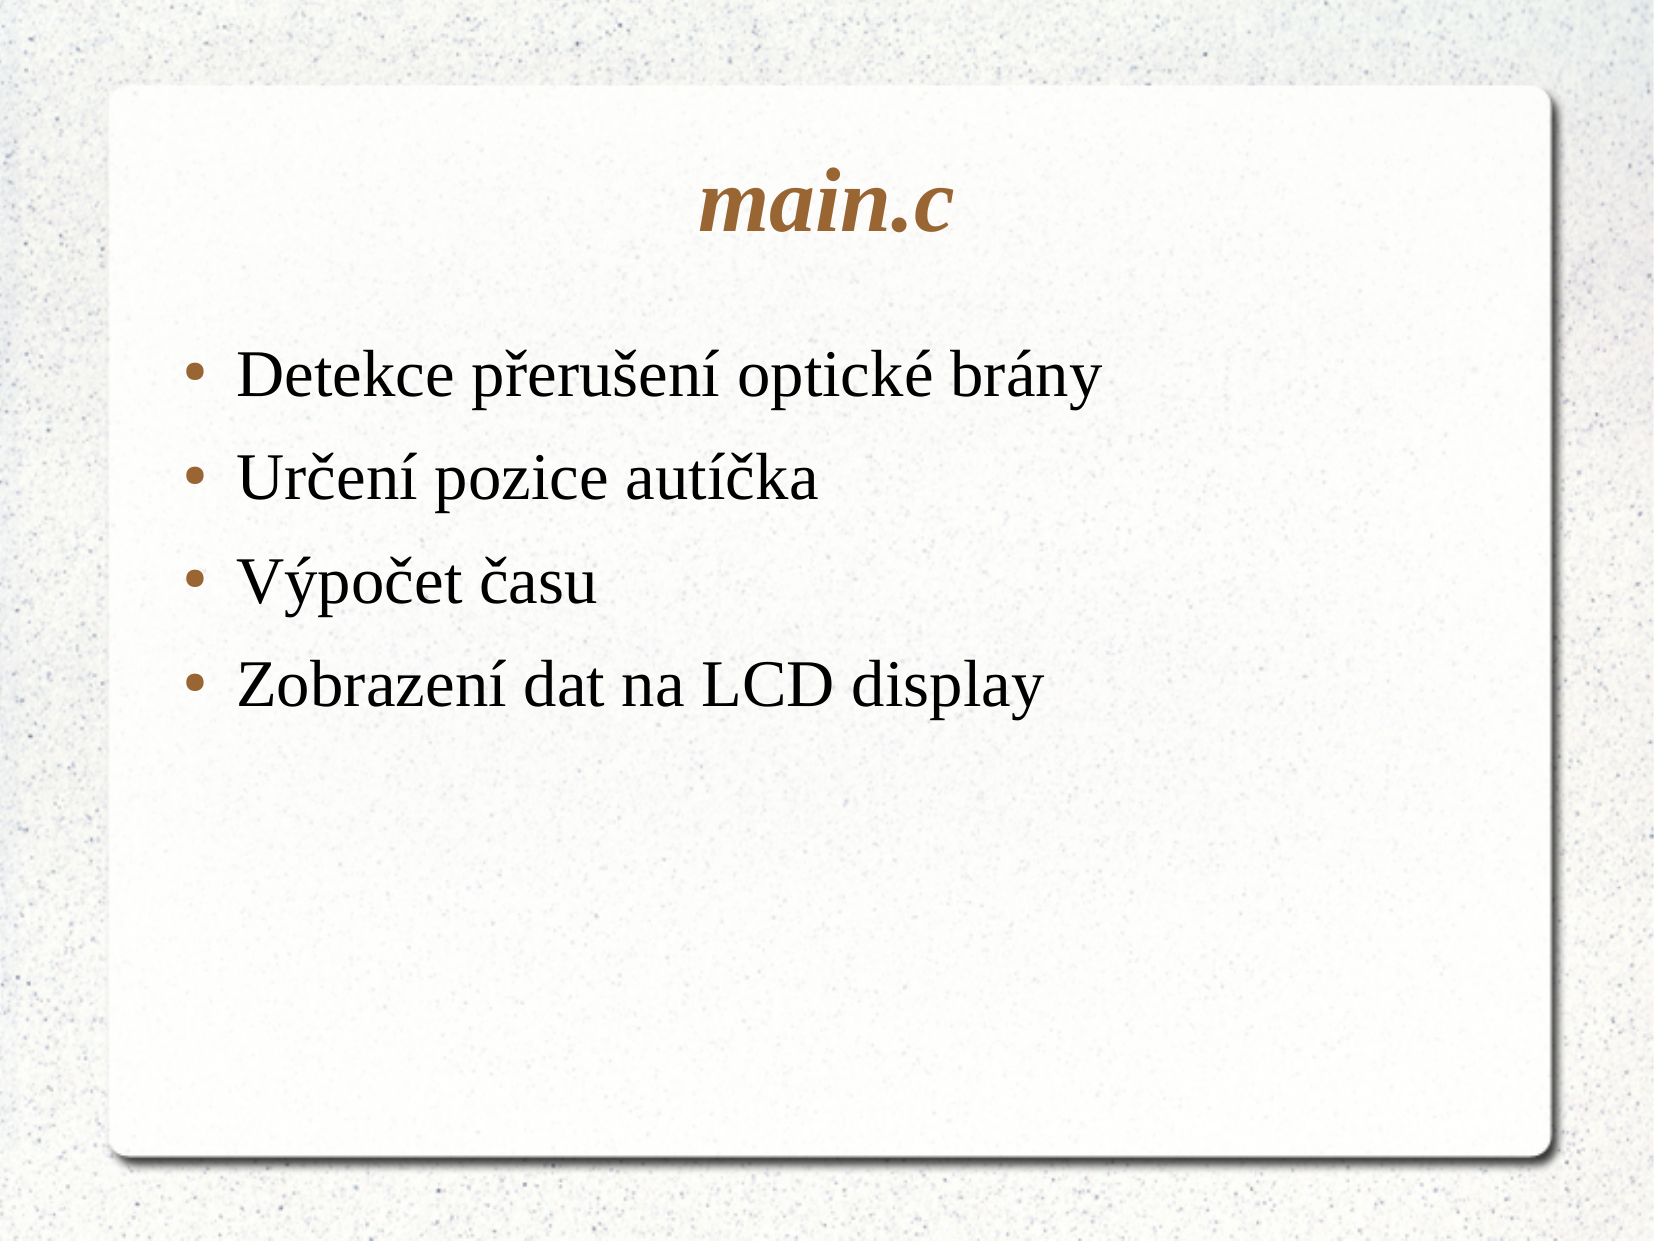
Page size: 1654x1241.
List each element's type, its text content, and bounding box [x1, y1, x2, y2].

list Detekce přerušení optické brány Určení pozice autíčka Výpočet času Zobrazení dat na LCD display [147, 336, 1506, 1056]
picture [0, 0, 1654, 1241]
title main.c [118, 96, 1536, 304]
